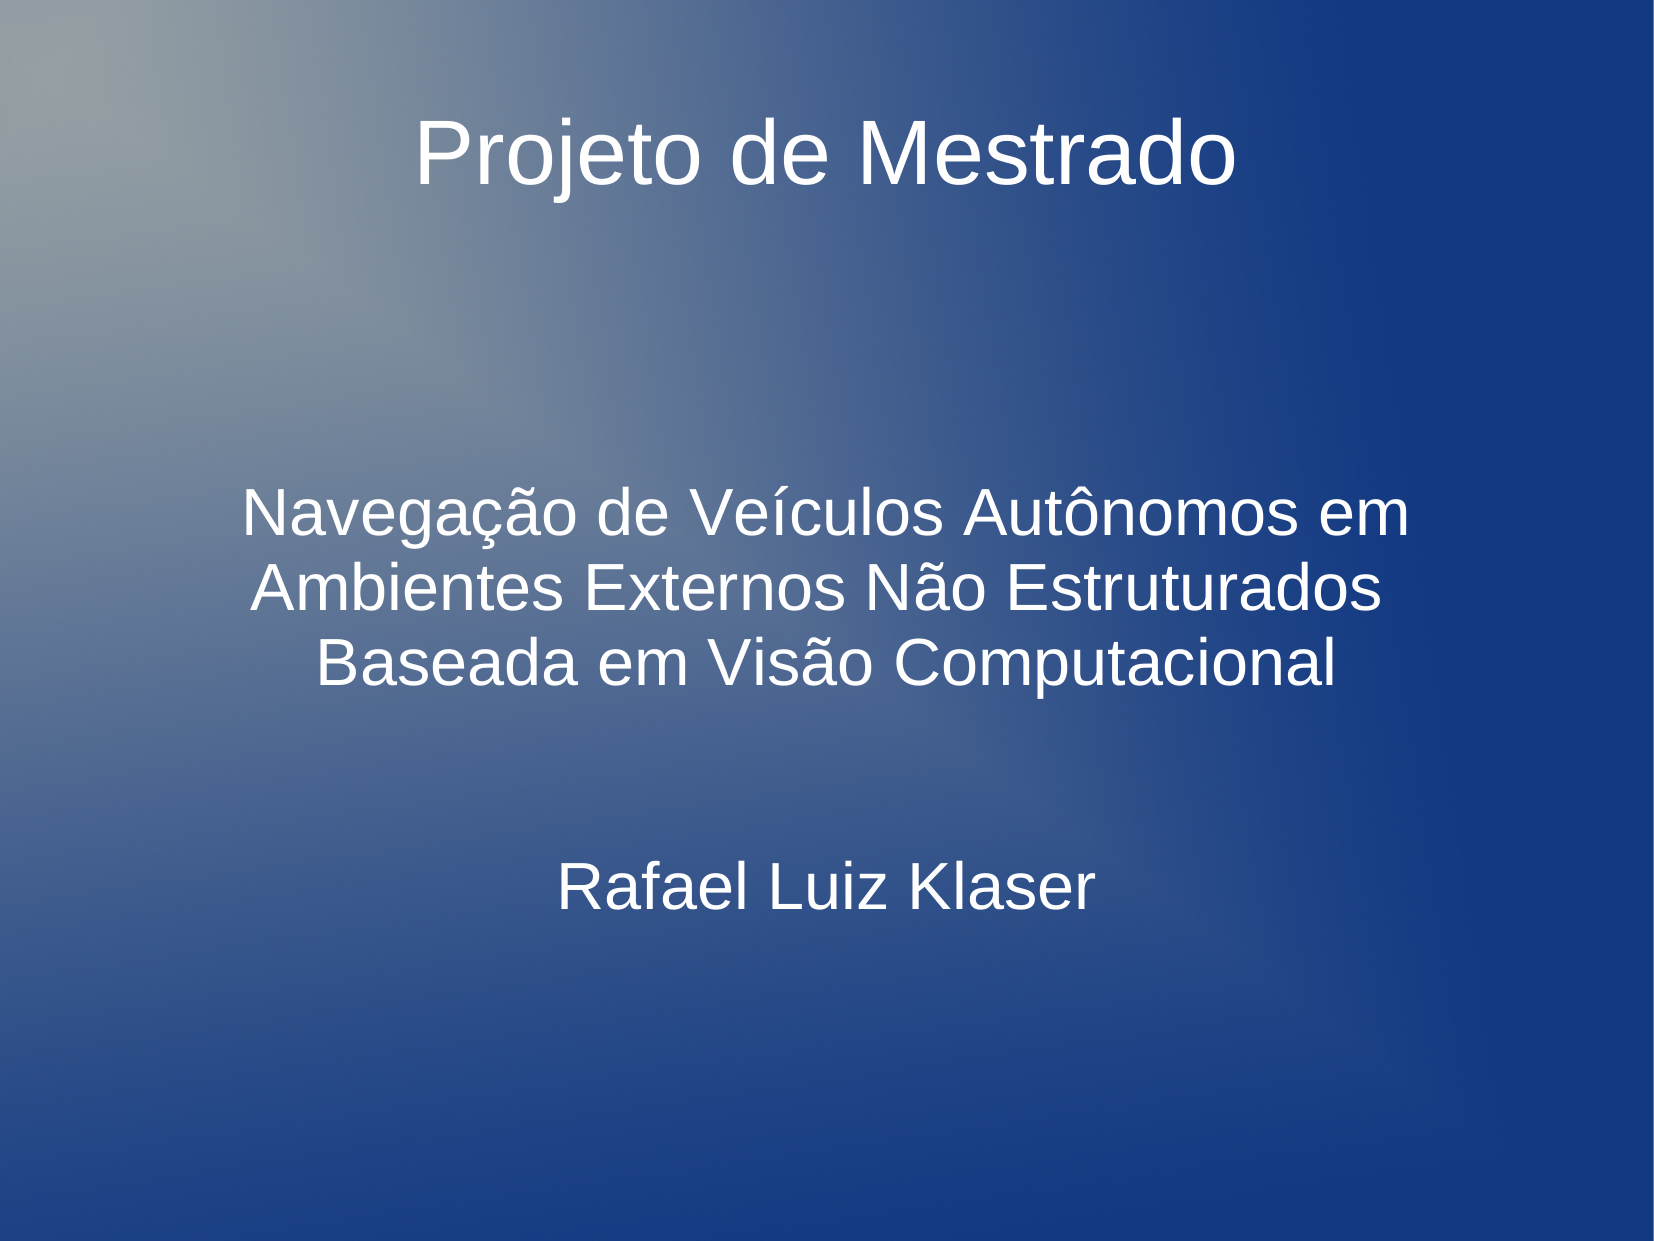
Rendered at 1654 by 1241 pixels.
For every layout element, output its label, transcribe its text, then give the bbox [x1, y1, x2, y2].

title Projeto de Mestrado [82, 49, 1571, 257]
picture [0, 0, 1654, 1241]
subtitle Navegação de Veículos Autônomos em Ambientes Externos Não Estruturados Baseada em Visão Computacional Rafael Luiz Klaser [82, 290, 1571, 1109]
